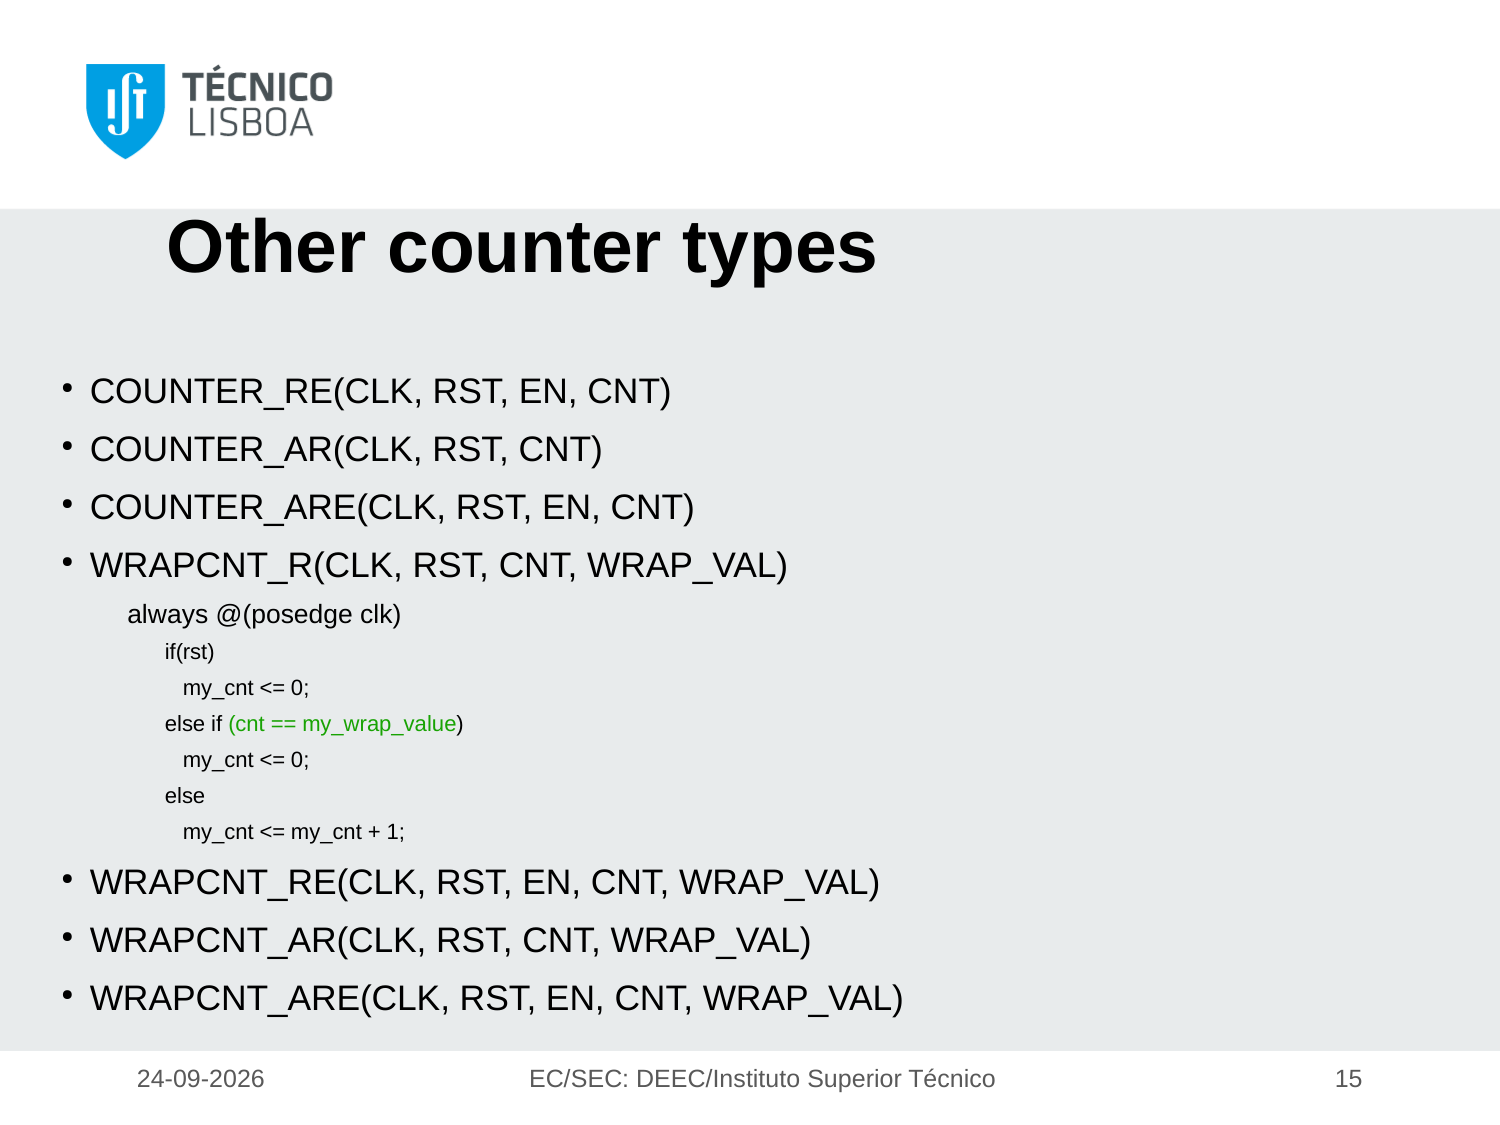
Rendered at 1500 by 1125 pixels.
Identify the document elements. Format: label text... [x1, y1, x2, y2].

slide_number <number> [1077, 1052, 1378, 1103]
footer EC/SEC: DEEC/Instituto Superior Técnico [512, 1052, 1021, 1103]
picture [0, 0, 1500, 1125]
slide_number 15-10-2020 [121, 1052, 425, 1103]
title Other counter types [151, 171, 1408, 314]
list COUNTER_RE(CLK, RST, EN, CNT) COUNTER_AR(CLK, RST, CNT) COUNTER_ARE(CLK, RST, EN, CNT) WRAPCNT_R(CLK, RST, CNT, WRAP_VAL) always @(posedge clk) if(rst) my_cnt <= 0; else if (cnt == my_wrap_value) my_cnt <= 0; else my_cnt <= my_cnt + 1; WRAPCNT_RE(CLK, RST, EN, CNT, WRAP_VAL) WRAPCNT_AR(CLK, RST, CNT, WRAP_VAL) WRAPCNT_ARE(CLK, RST, EN, CNT, WRAP_VAL) [52, 367, 1465, 1030]
